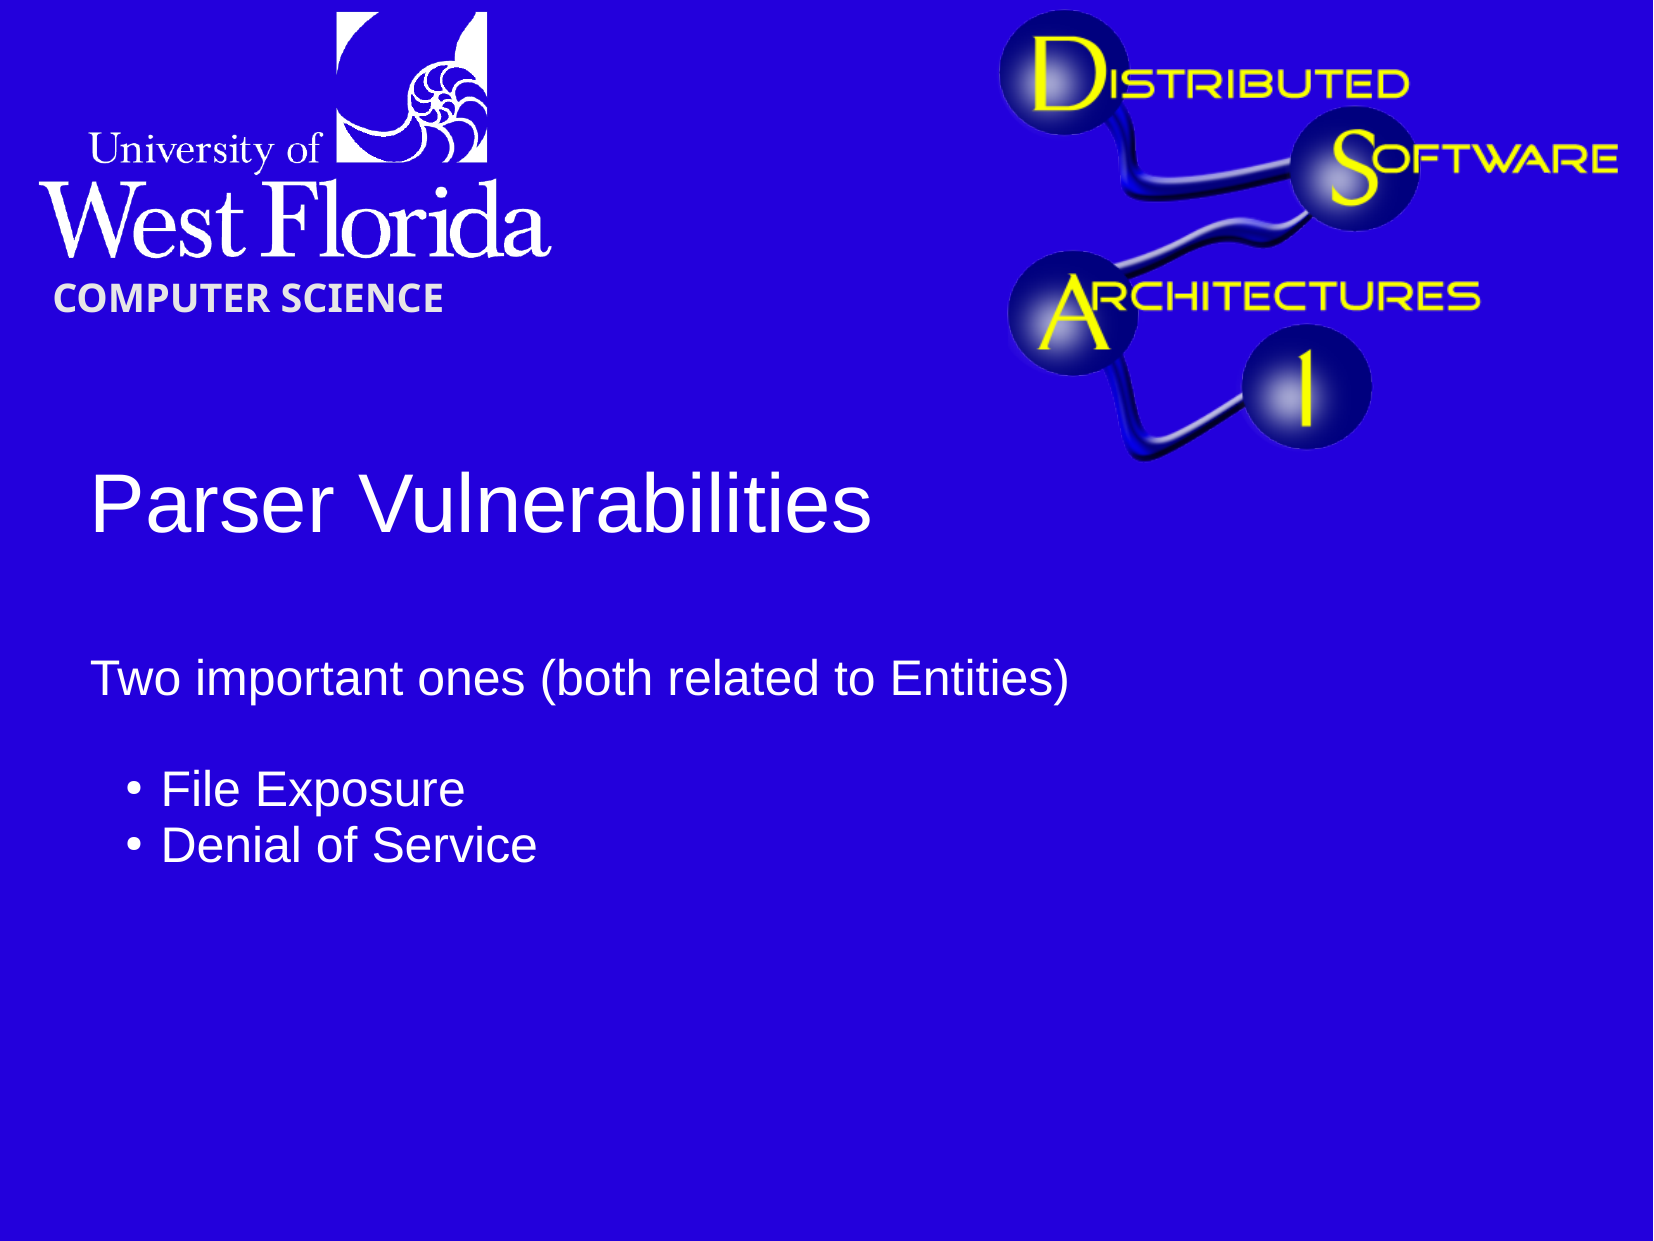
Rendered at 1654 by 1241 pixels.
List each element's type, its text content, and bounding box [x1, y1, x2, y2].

text_box Two important ones (both related to Entities) File Exposure Denial of Service [75, 642, 1576, 938]
text_box COMPUTER SCIENCE [37, 262, 563, 334]
picture [910, 0, 1653, 506]
text_box Parser Vulnerabilities [75, 450, 957, 558]
picture [37, 0, 559, 262]
